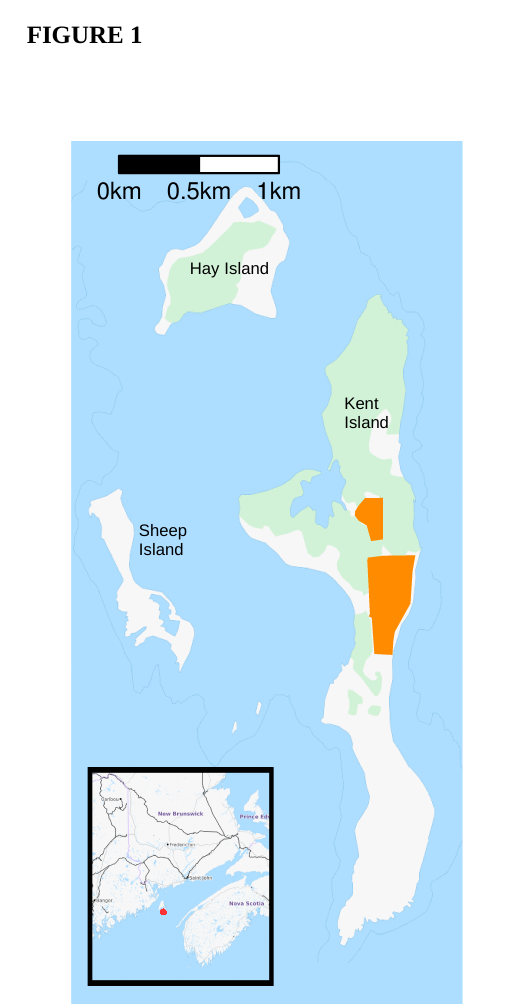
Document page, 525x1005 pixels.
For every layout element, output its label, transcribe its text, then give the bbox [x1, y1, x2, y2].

text_box Hay Island [175, 252, 285, 286]
text_box Kent Island [329, 387, 423, 440]
picture [0, 141, 525, 1004]
text_box FIGURE 1 [12, 14, 207, 114]
text_box Sheep Island [124, 513, 228, 566]
text_box [160, 908, 167, 915]
